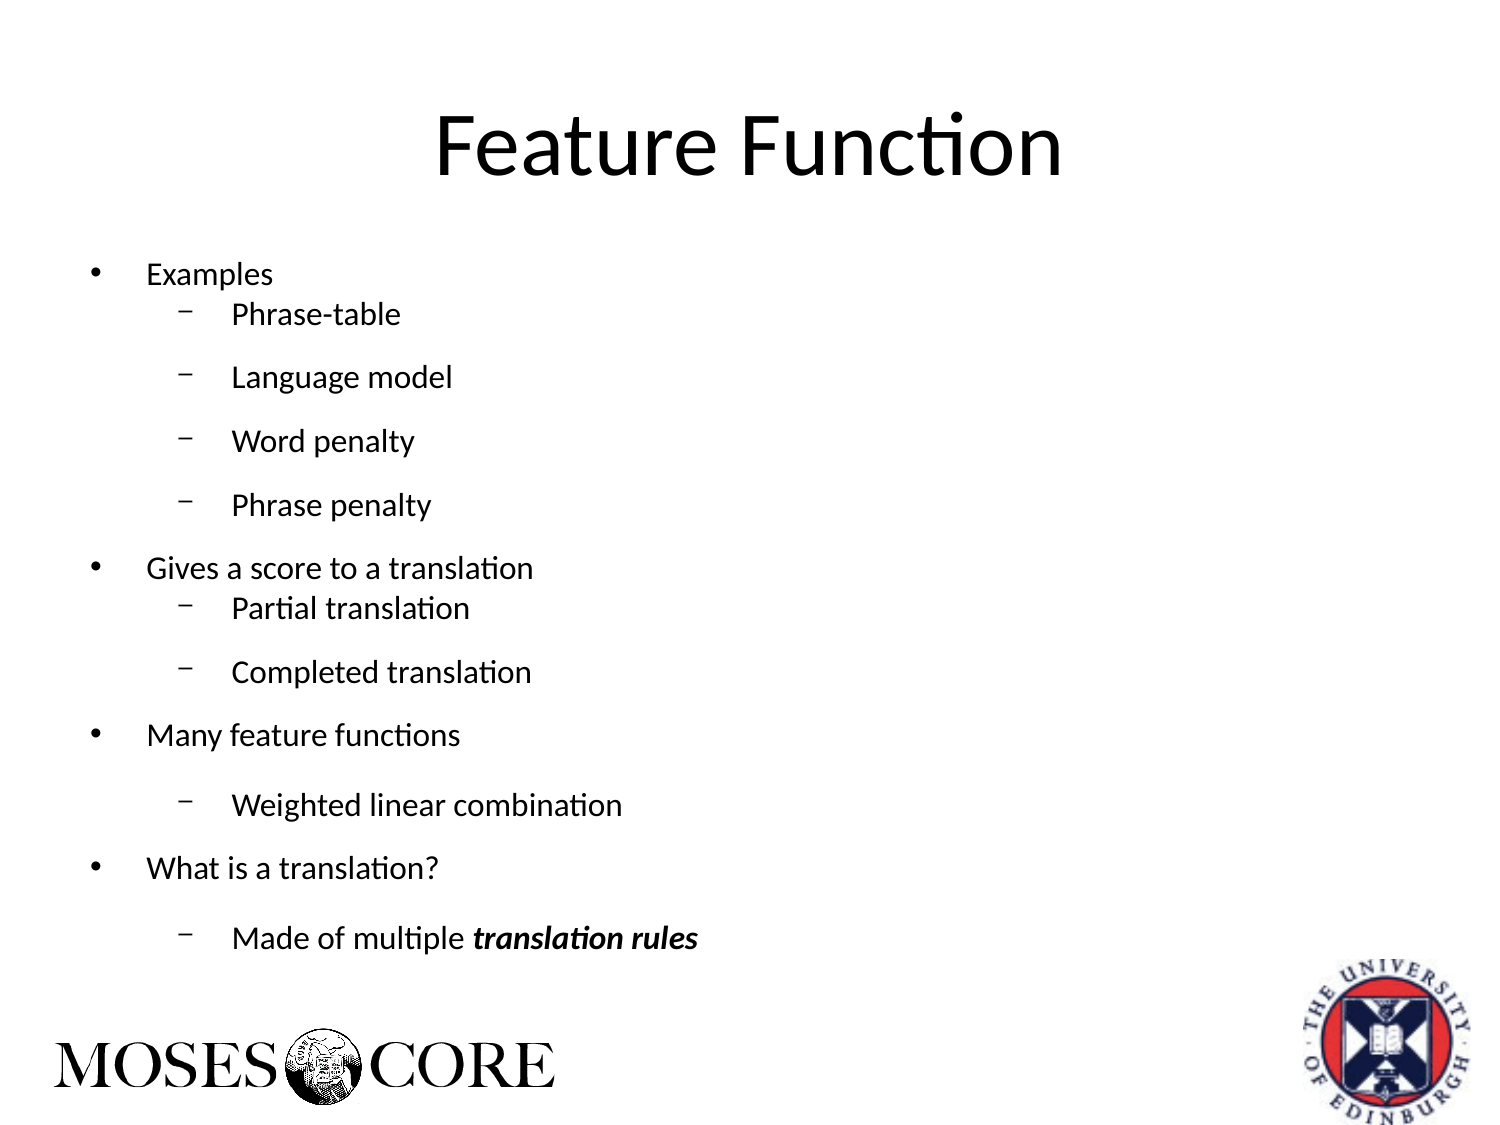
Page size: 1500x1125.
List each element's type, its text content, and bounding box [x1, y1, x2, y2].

picture [1303, 959, 1475, 1125]
list Examples Phrase-table Language model Word penalty Phrase penalty Gives a score to a translation Partial translation Completed translation Many feature functions Weighted linear combination What is a translation? Made of multiple translation rules [75, 244, 1425, 988]
picture [53, 1025, 555, 1108]
title Feature Function [75, 45, 1425, 233]
